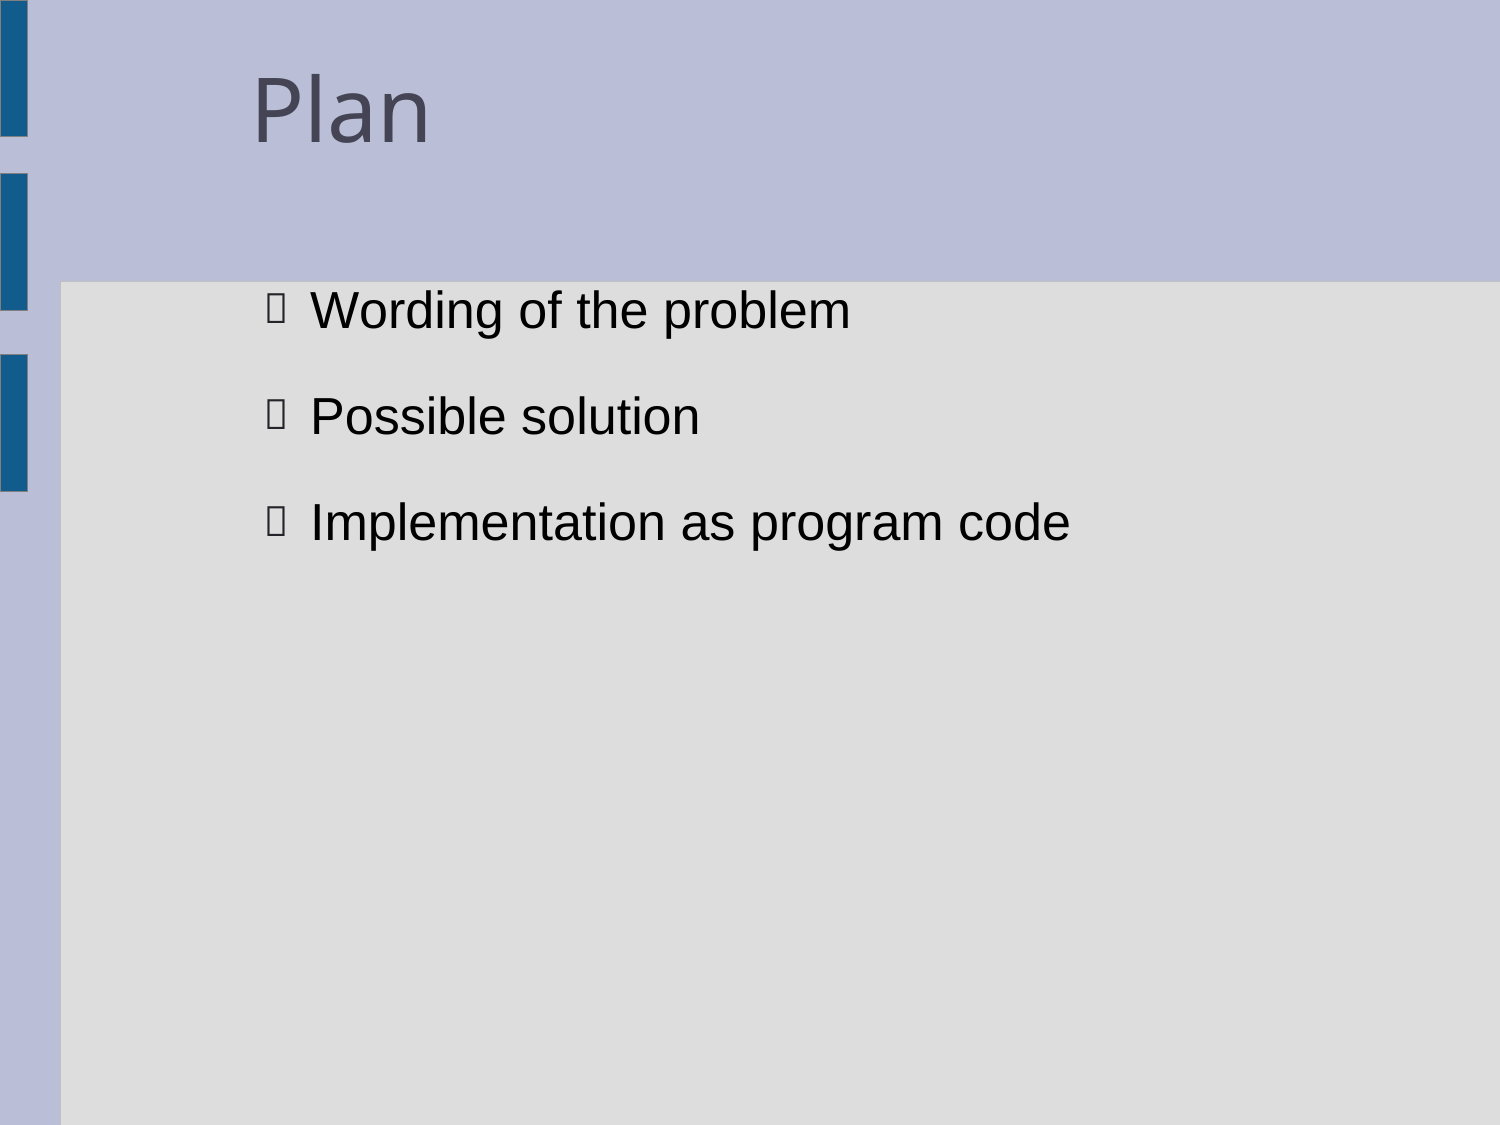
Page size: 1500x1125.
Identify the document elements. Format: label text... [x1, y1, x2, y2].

title Plan [235, 45, 1466, 233]
list Wording of the problem Possible solution Implementation as program code [235, 237, 1466, 1025]
